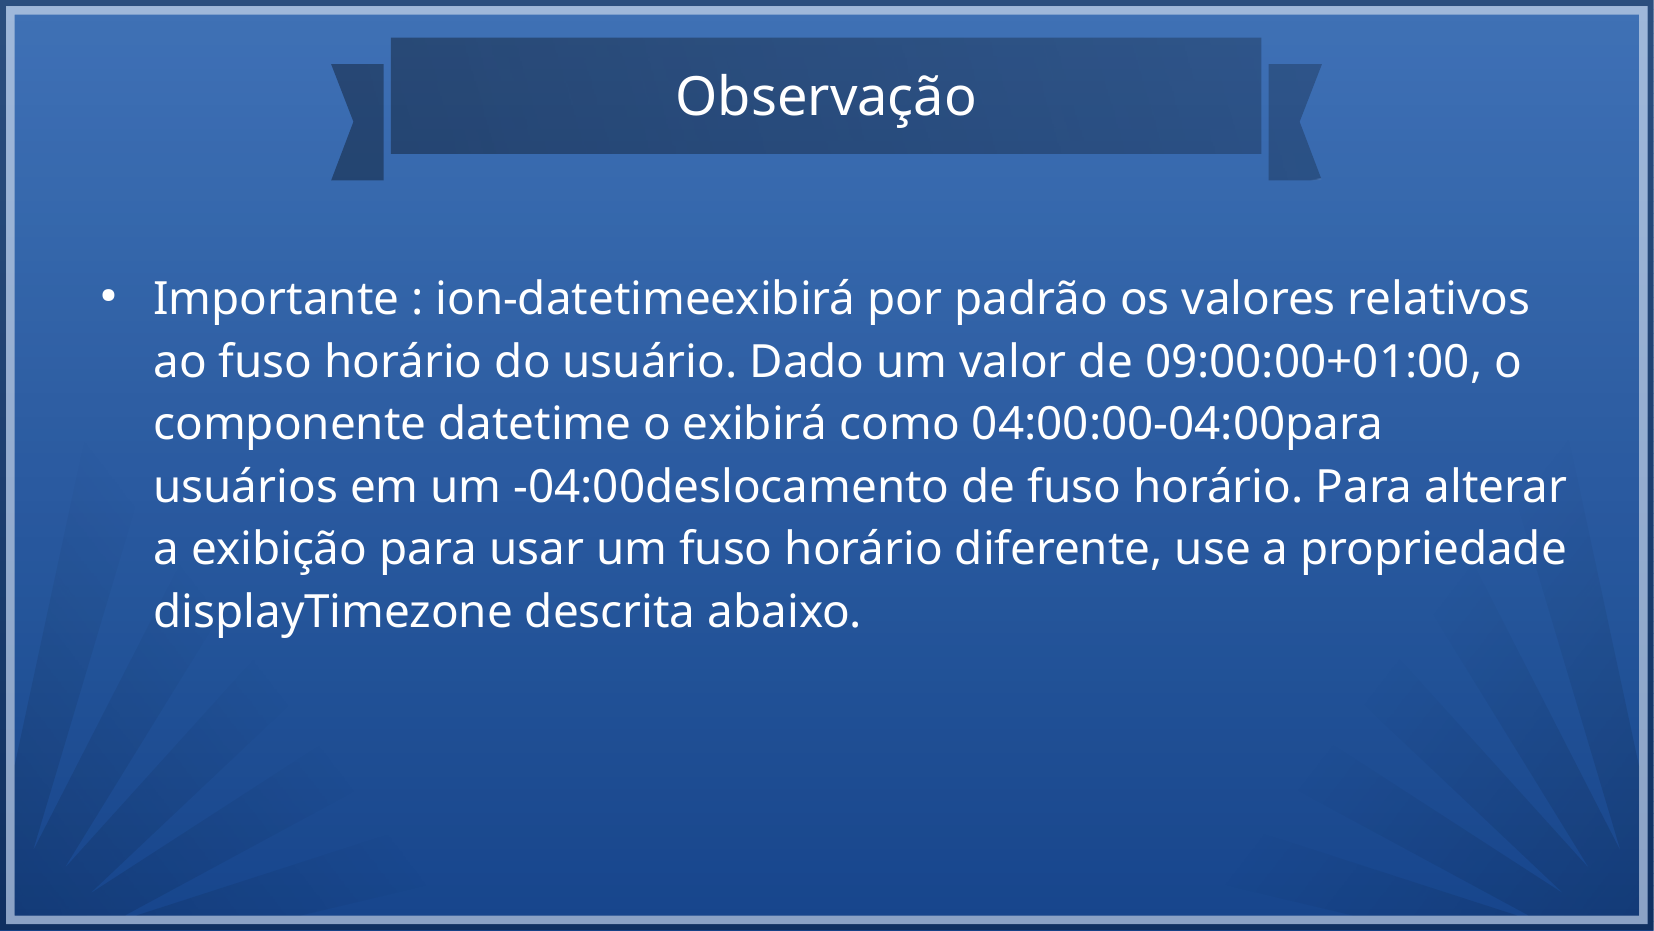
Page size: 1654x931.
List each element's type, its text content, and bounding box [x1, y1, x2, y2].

title Observação [389, 35, 1264, 154]
list Importante : ion-datetimeexibirá por padrão os valores relativos ao fuso horário do usuário. Dado um valor de 09:00:00+01:00, o componente datetime o exibirá como 04:00:00-04:00para usuários em um -04:00deslocamento de fuso horário. Para alterar a exibição para usar um fuso horário diferente, use a propriedade displayTimezone descrita abaixo. [82, 265, 1571, 889]
